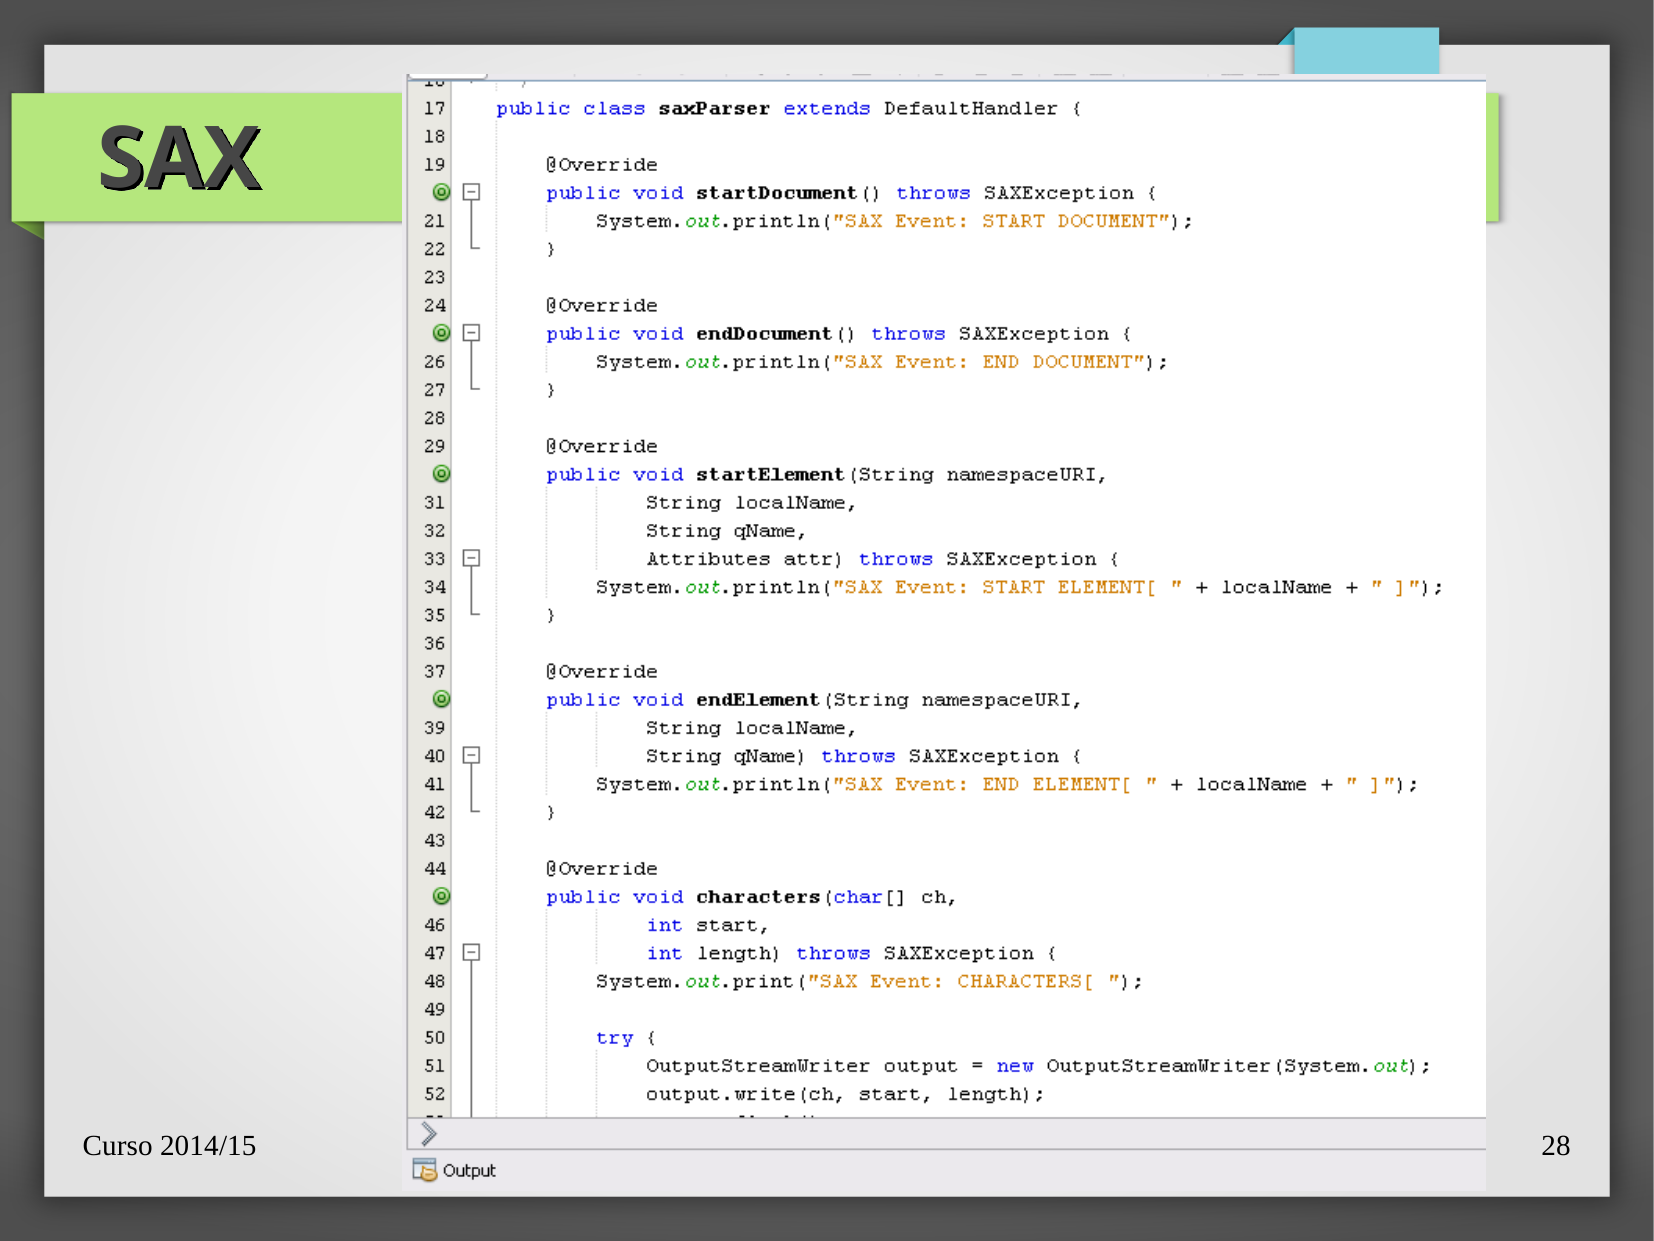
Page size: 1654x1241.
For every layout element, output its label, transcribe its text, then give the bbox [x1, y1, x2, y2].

picture [0, 0, 1654, 1241]
title SAX [82, 49, 1571, 257]
